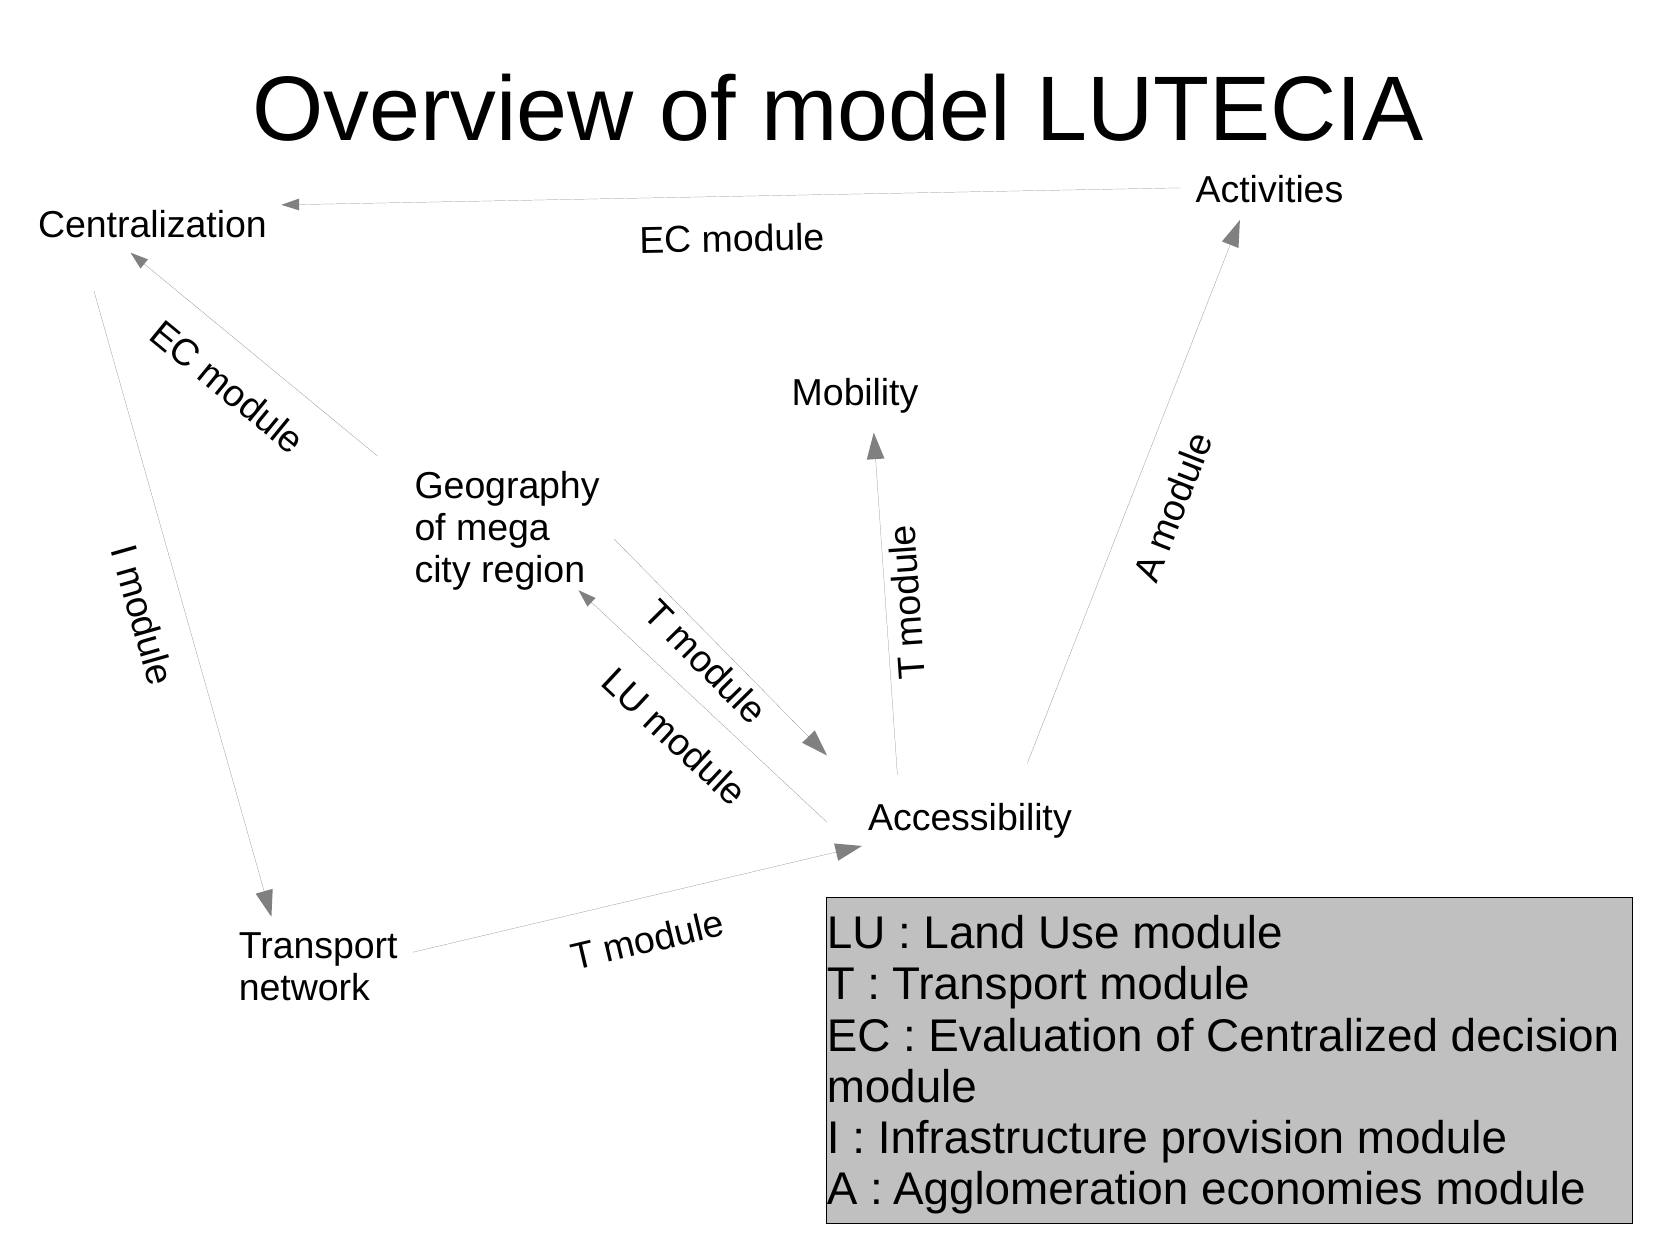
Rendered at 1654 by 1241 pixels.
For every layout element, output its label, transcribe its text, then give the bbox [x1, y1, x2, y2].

subtitle LU : Land Use module T : Transport module EC : Evaluation of Centralized decision module I : Infrastructure provision module A : Agglomeration economies module [826, 897, 1633, 1224]
text_box Activities [1180, 213, 1359, 248]
text_box Geography of mega city region [399, 456, 615, 598]
text_box Centralization [23, 196, 282, 254]
text_box Transport network [224, 916, 413, 1016]
text_box Mobility [776, 363, 934, 421]
title Overview of model LUTECIA [94, 5, 1583, 213]
text_box Accessibility [853, 789, 1087, 846]
